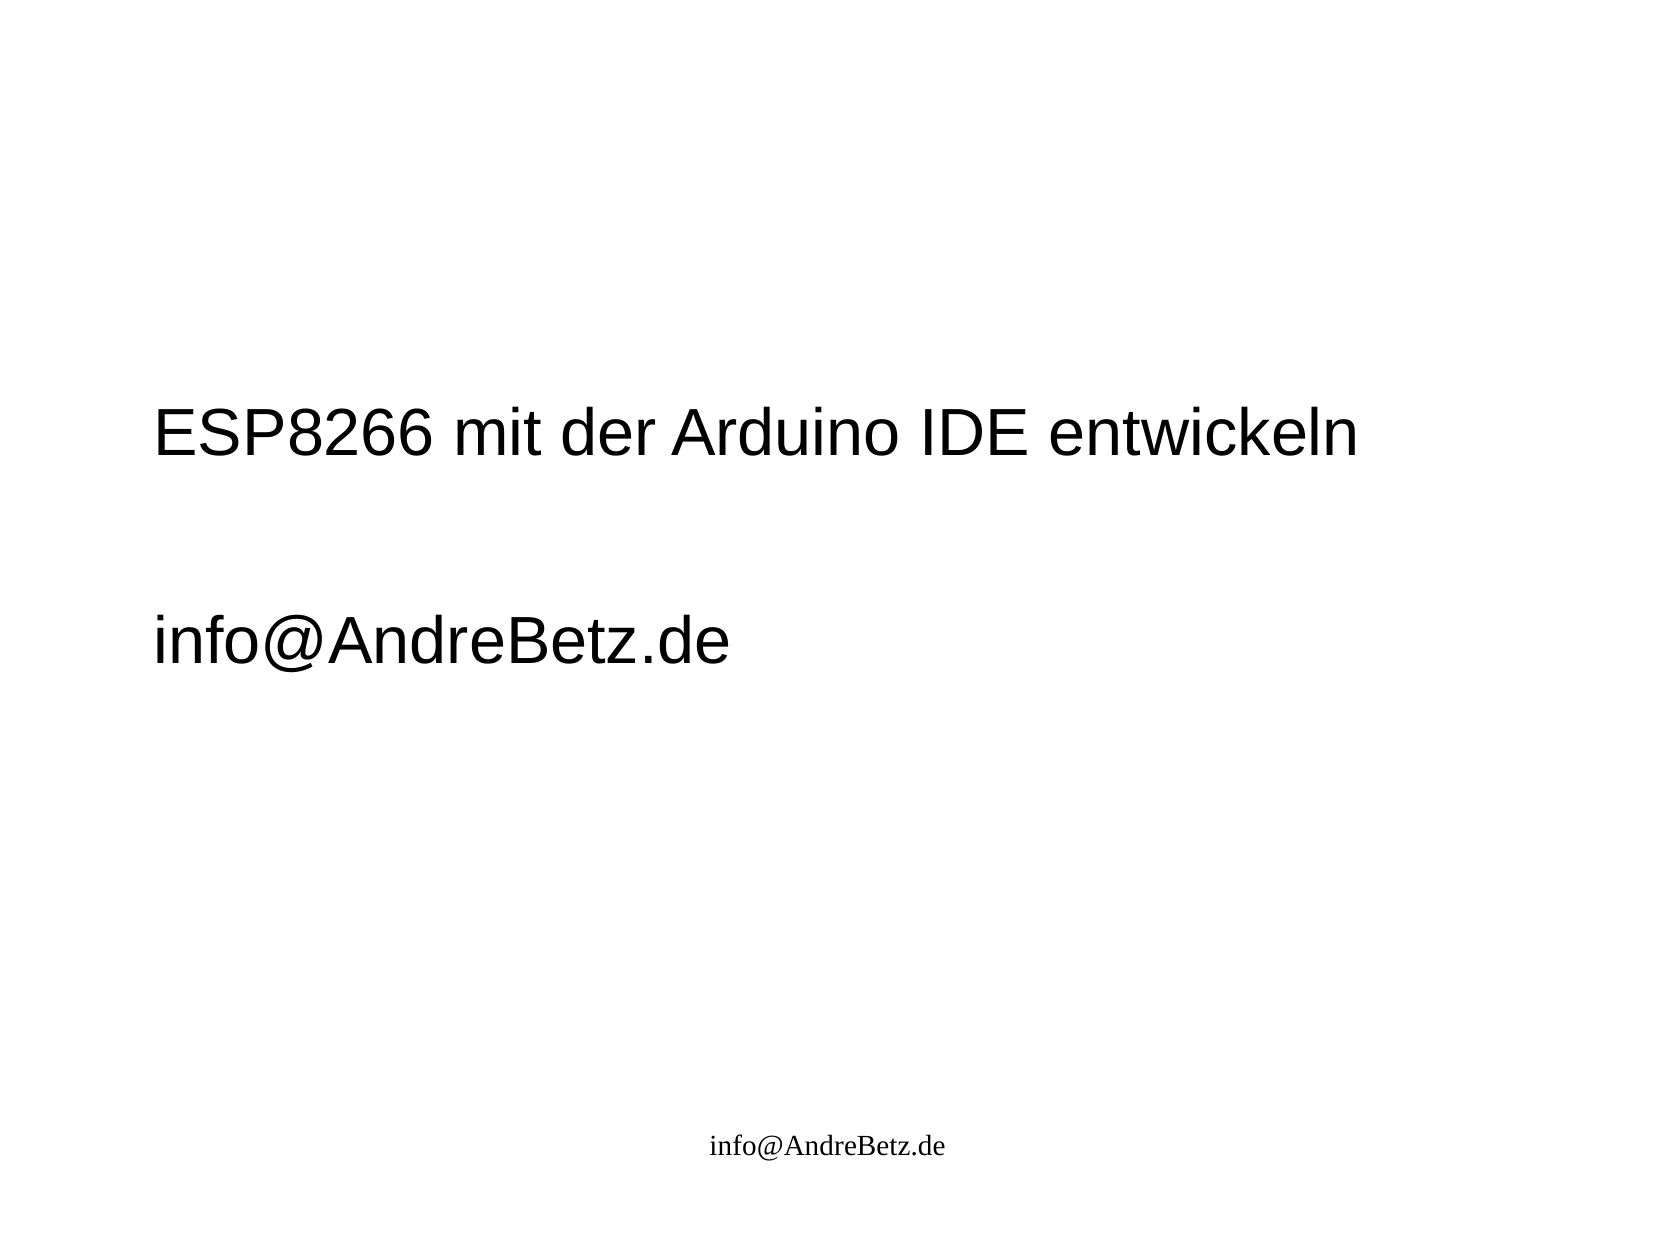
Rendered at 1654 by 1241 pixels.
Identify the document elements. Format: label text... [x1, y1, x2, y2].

list ESP8266 mit der Arduino IDE entwickeln info@AndreBetz.de [82, 290, 1571, 1010]
